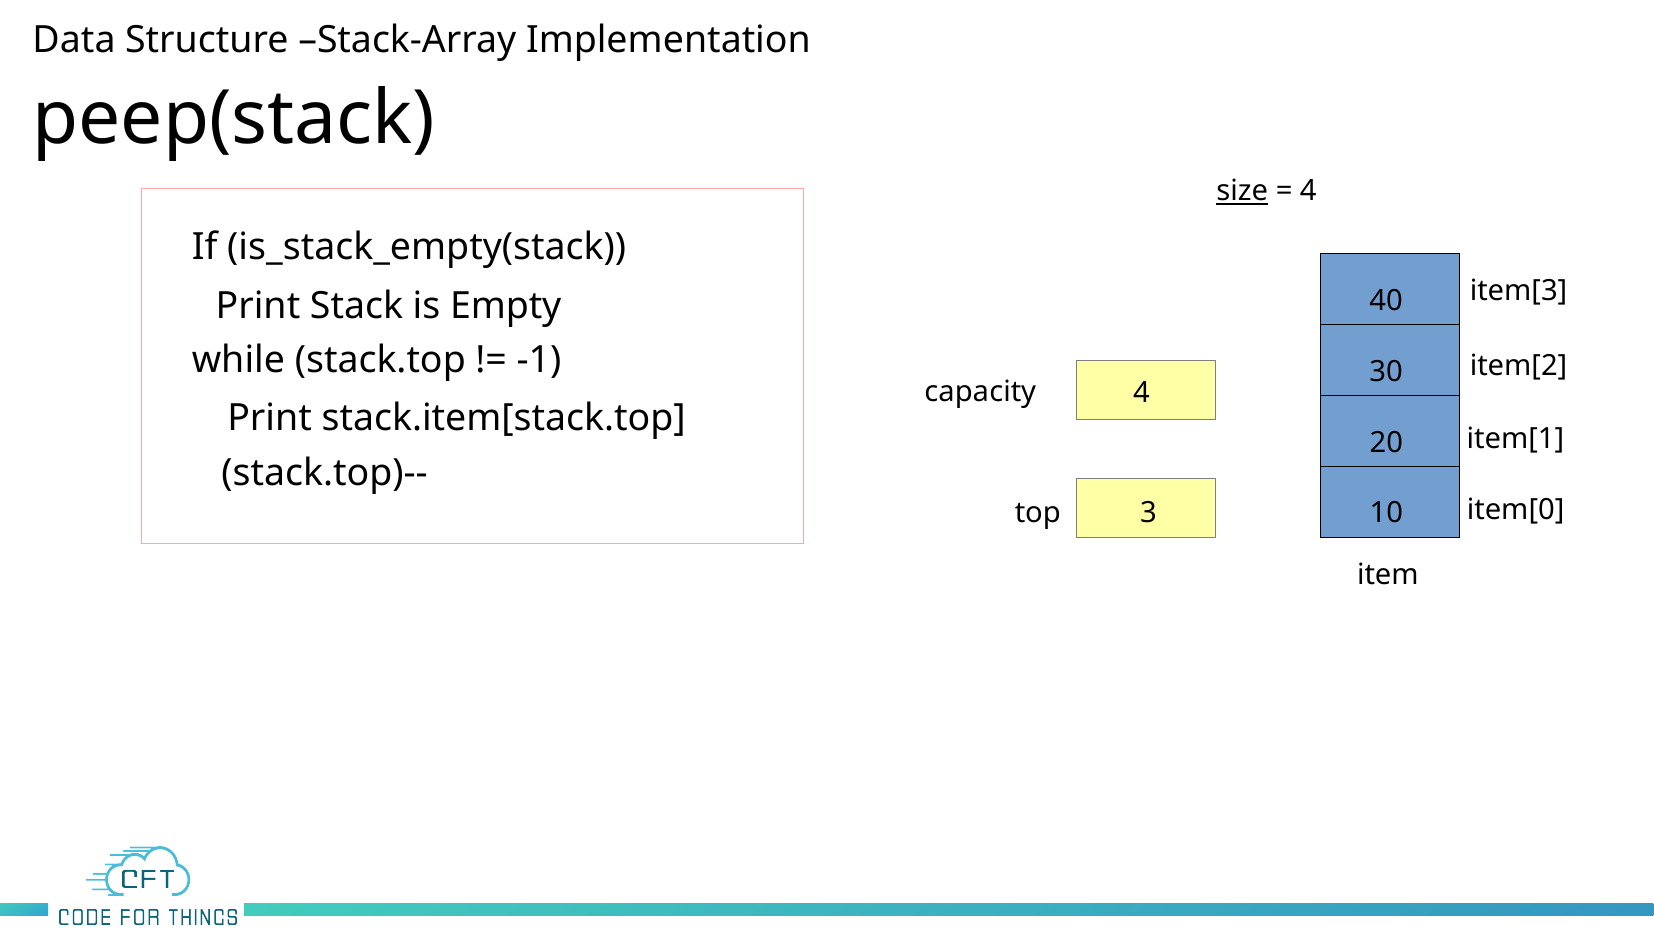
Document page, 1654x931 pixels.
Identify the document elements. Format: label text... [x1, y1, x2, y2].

picture [59, 846, 237, 925]
text_box [1076, 360, 1216, 420]
text_box item[1] [1460, 420, 1592, 493]
text_box item[0] [1452, 493, 1592, 564]
text_box 4 [1118, 364, 1188, 414]
text_box 10 [1354, 484, 1439, 538]
text_box (stack.top)-- [206, 437, 514, 497]
title Data Structure –Stack-Array Implementation peep(stack) [32, 12, 1184, 166]
text_box item[3] [1460, 262, 1595, 346]
text_box capacity [909, 362, 1105, 420]
text_box 30 [1354, 342, 1439, 396]
text_box [1076, 478, 1216, 538]
text_box 3 [1125, 484, 1208, 534]
text_box [141, 188, 804, 544]
text_box Print Stack is Empty [200, 271, 674, 324]
text_box 20 [1354, 413, 1439, 467]
text_box [1320, 253, 1460, 538]
text_box If (is_stack_empty(stack)) [177, 211, 733, 271]
text_box item[2] [1460, 346, 1595, 420]
text_box 40 [1354, 271, 1439, 325]
text_box size = 4 [1201, 161, 1432, 219]
text_box Print stack.item[stack.top] [212, 383, 792, 442]
text_box top [999, 484, 1126, 542]
text_box item [1334, 545, 1459, 603]
text_box while (stack.top != -1) [177, 324, 709, 384]
